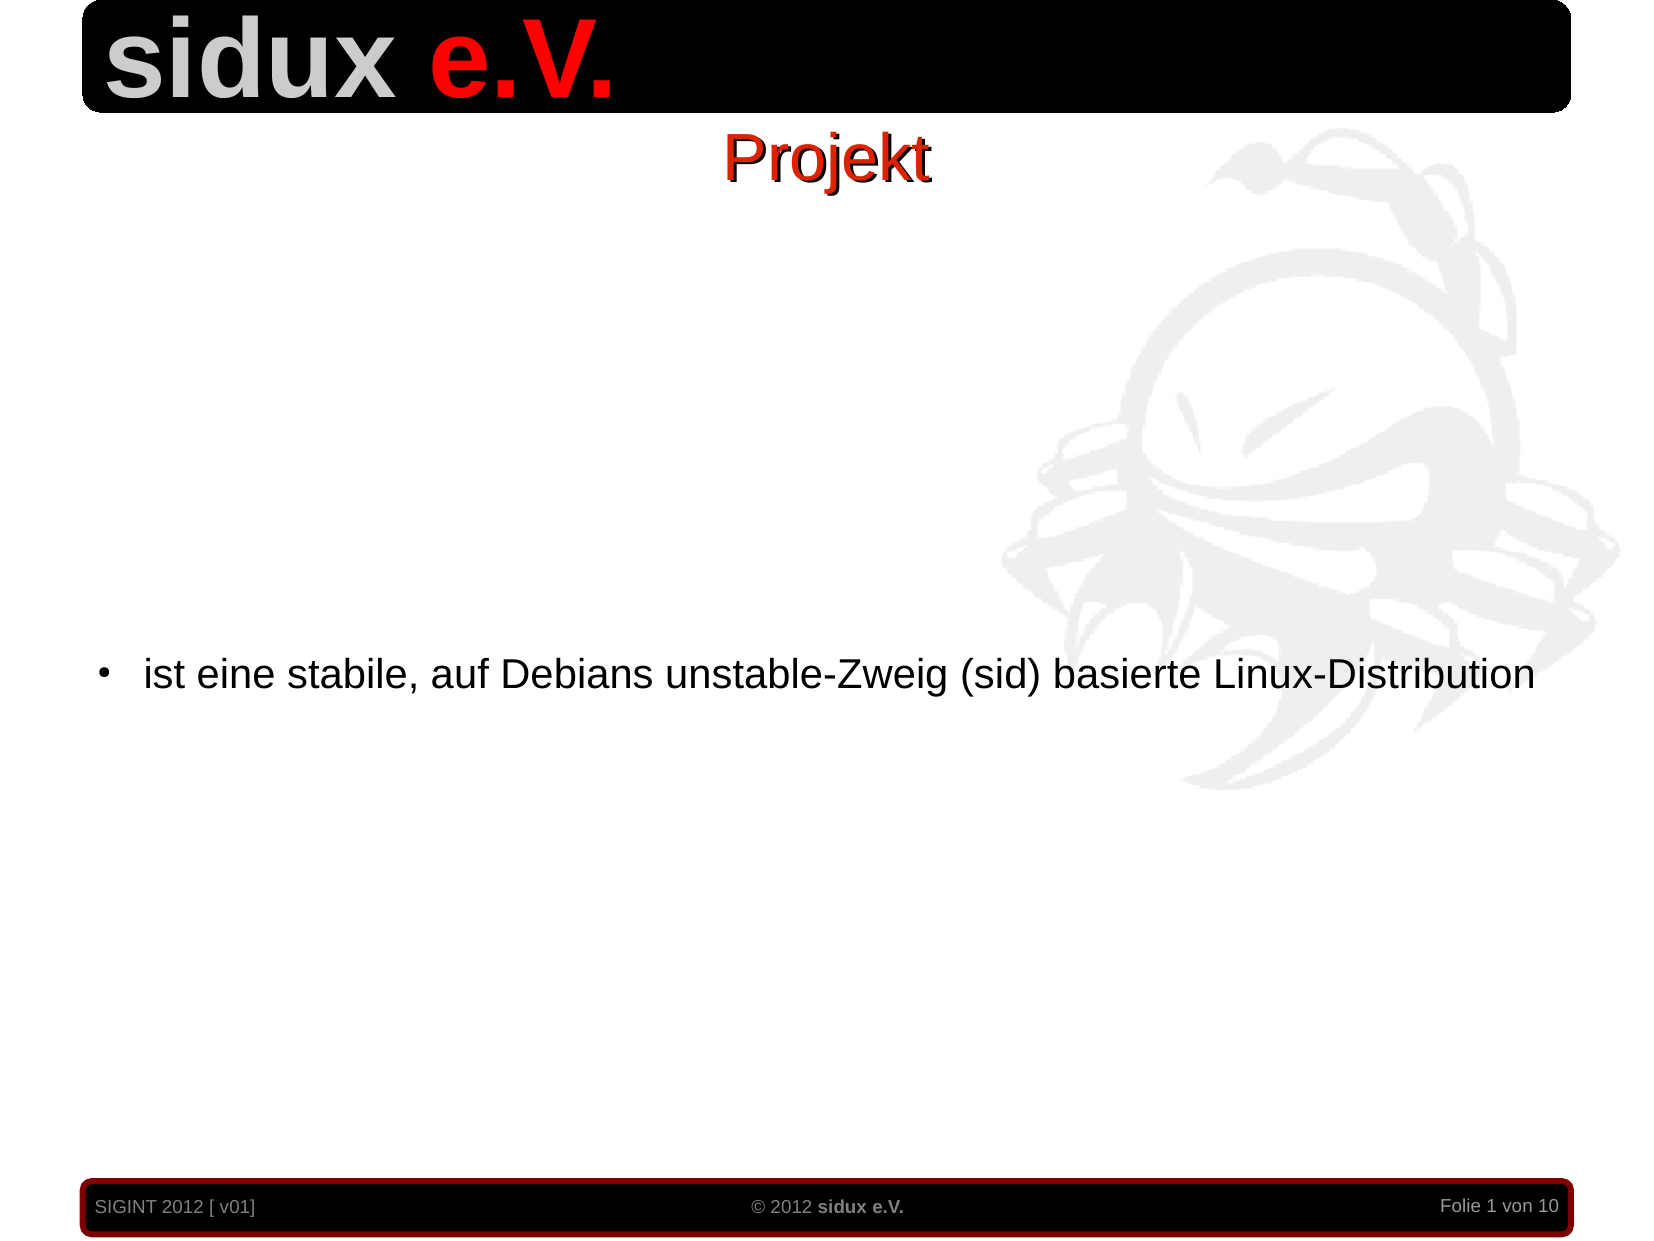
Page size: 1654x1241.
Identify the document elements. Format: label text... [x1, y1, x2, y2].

text_box ist eine stabile, auf Debians unstable-Zweig (sid) basierte Linux-Distribution [82, 224, 1571, 1170]
picture [997, 122, 1625, 798]
text_box Projekt [82, 112, 1571, 213]
